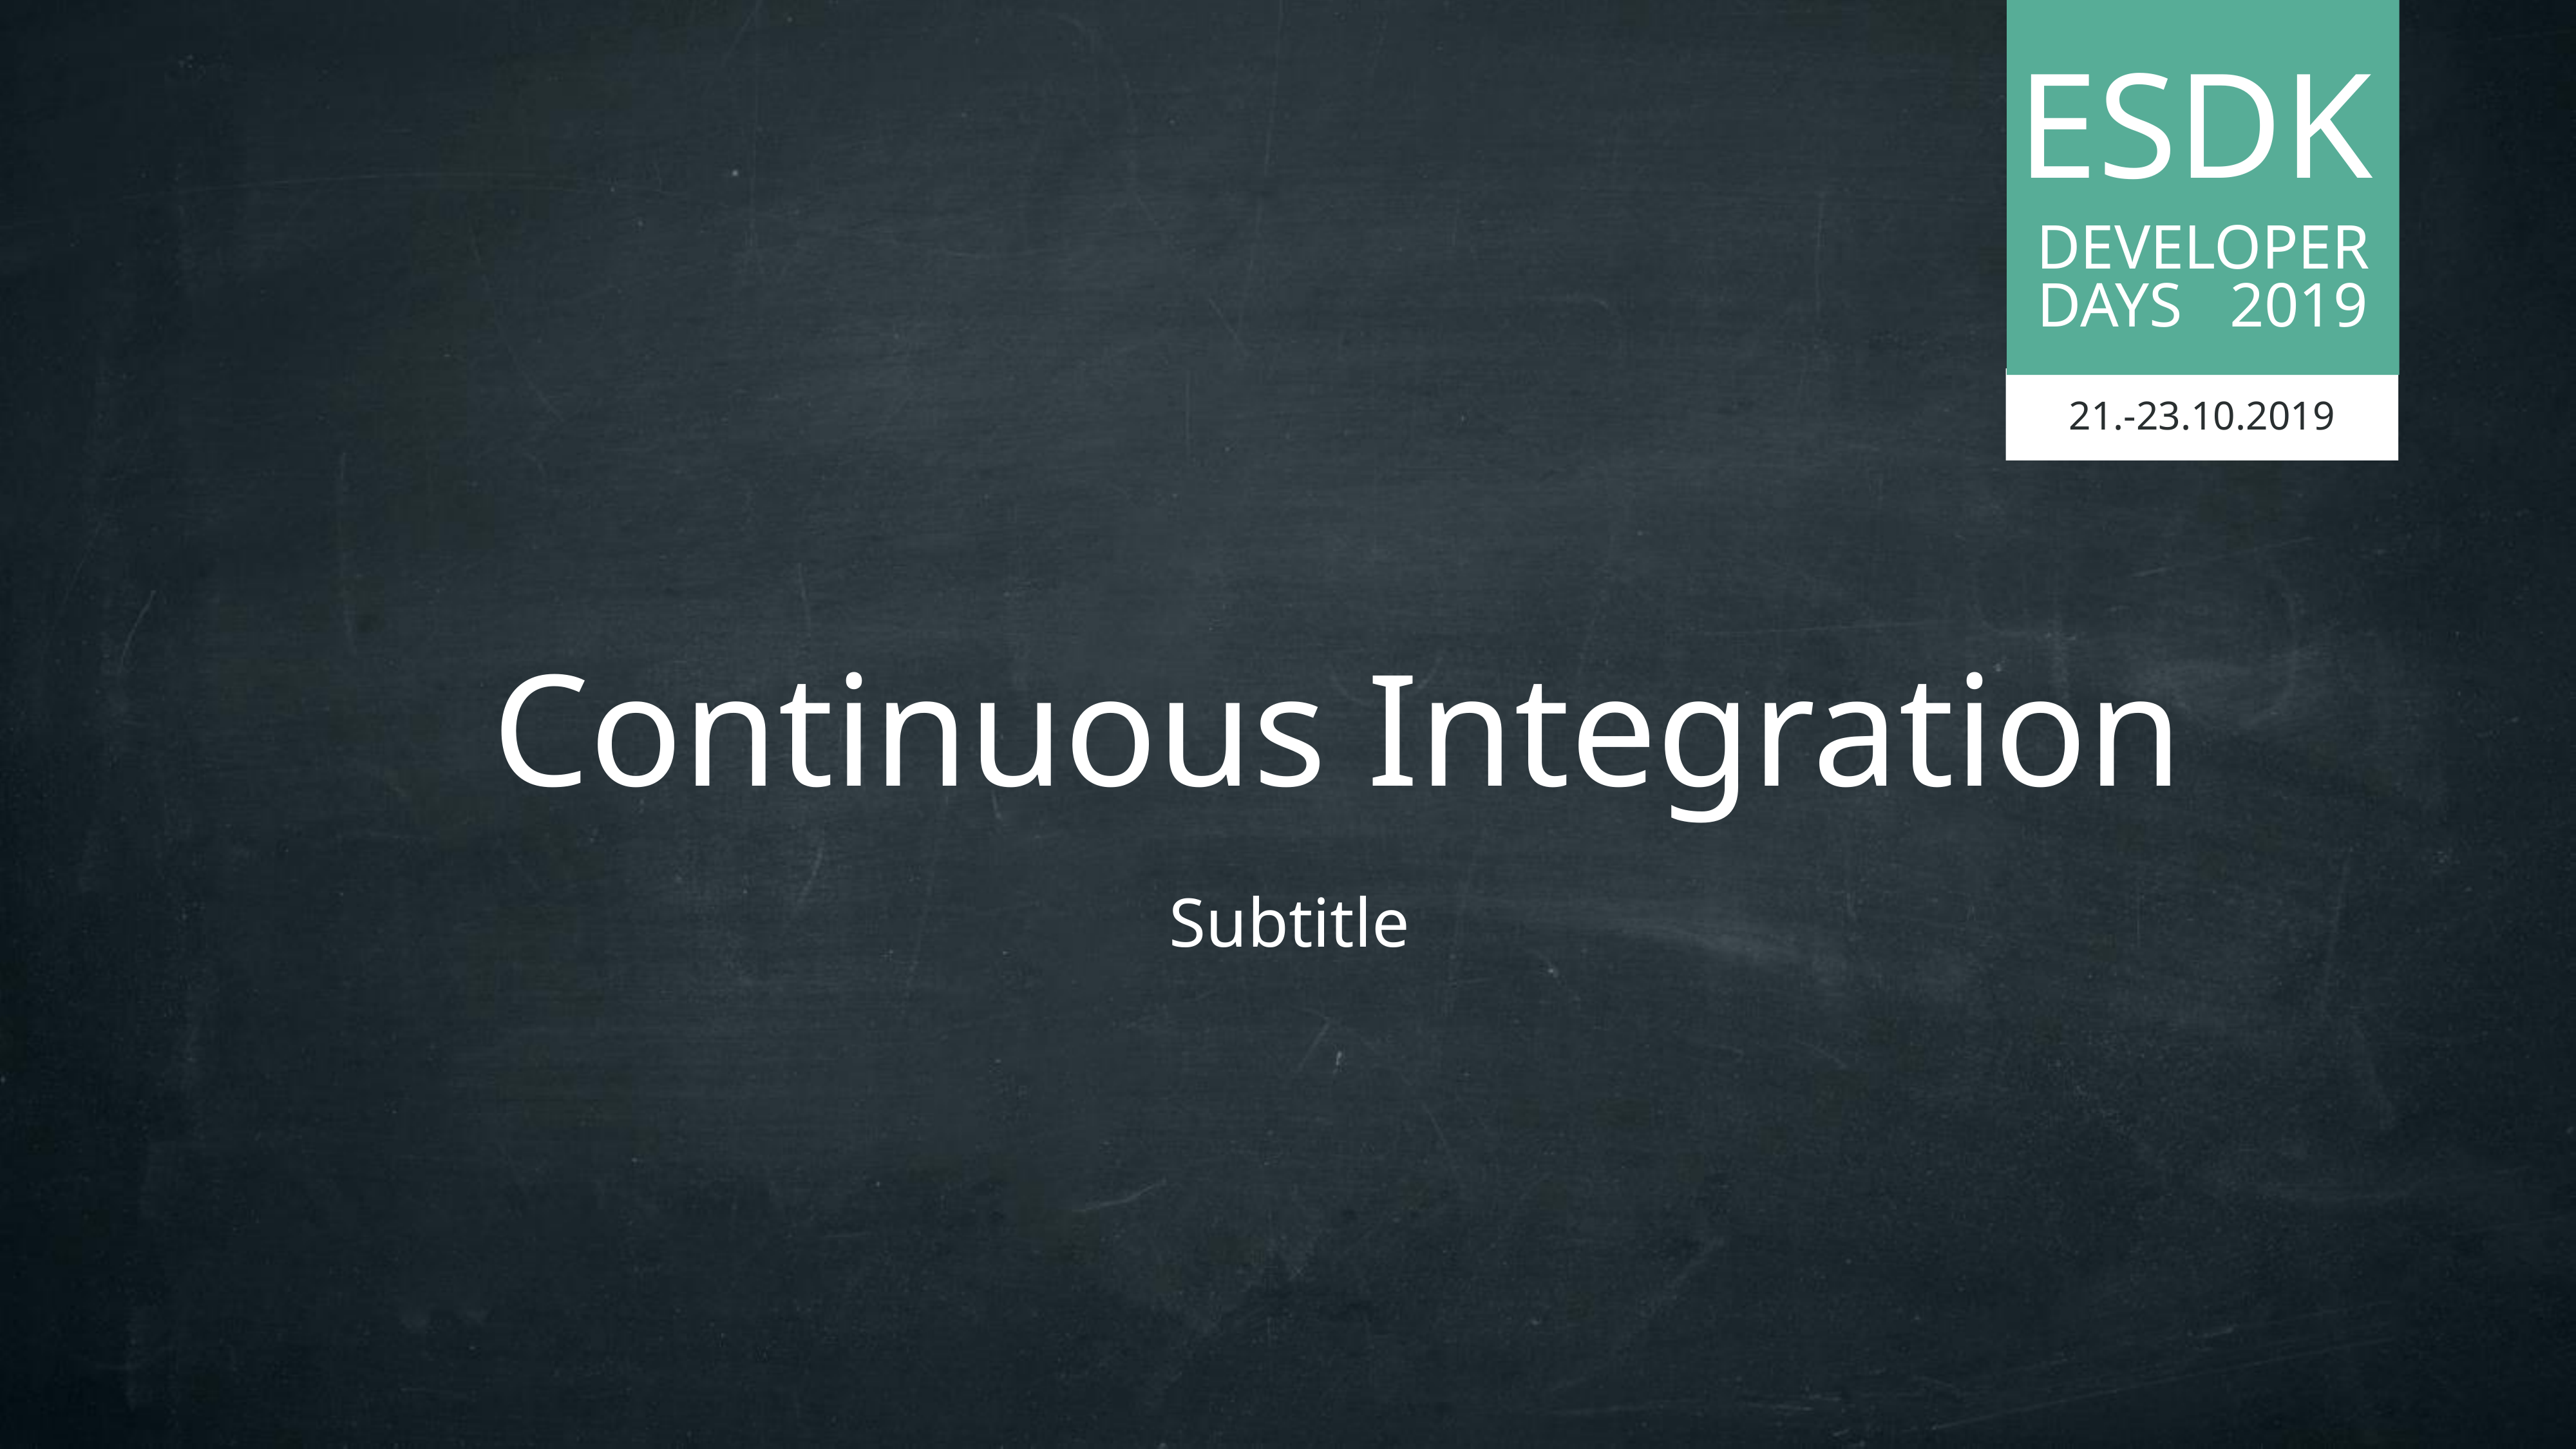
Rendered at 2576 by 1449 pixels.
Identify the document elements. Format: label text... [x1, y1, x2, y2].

picture [0, 0, 2576, 1449]
list Subtitle [647, 869, 1933, 972]
list Continuous Integration [106, 609, 2570, 840]
